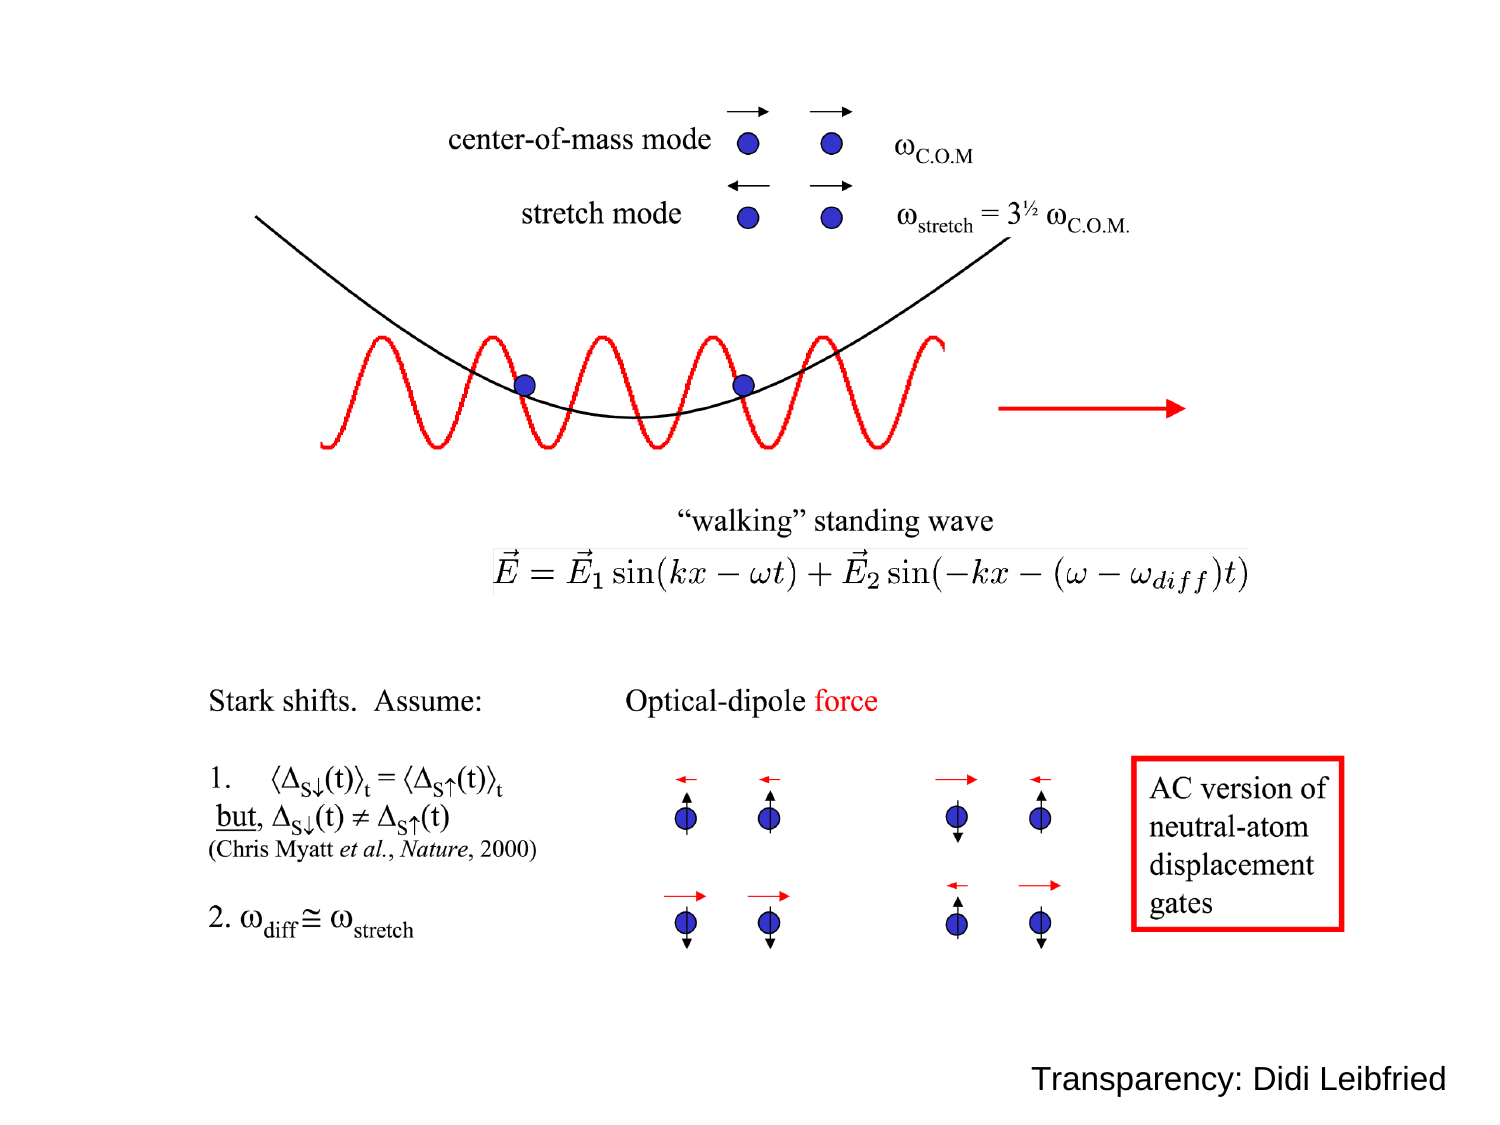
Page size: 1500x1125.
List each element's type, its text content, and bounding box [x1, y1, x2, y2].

picture [37, 0, 1500, 1051]
text_box Transparency: Didi Leibfried [1016, 1050, 1463, 1105]
